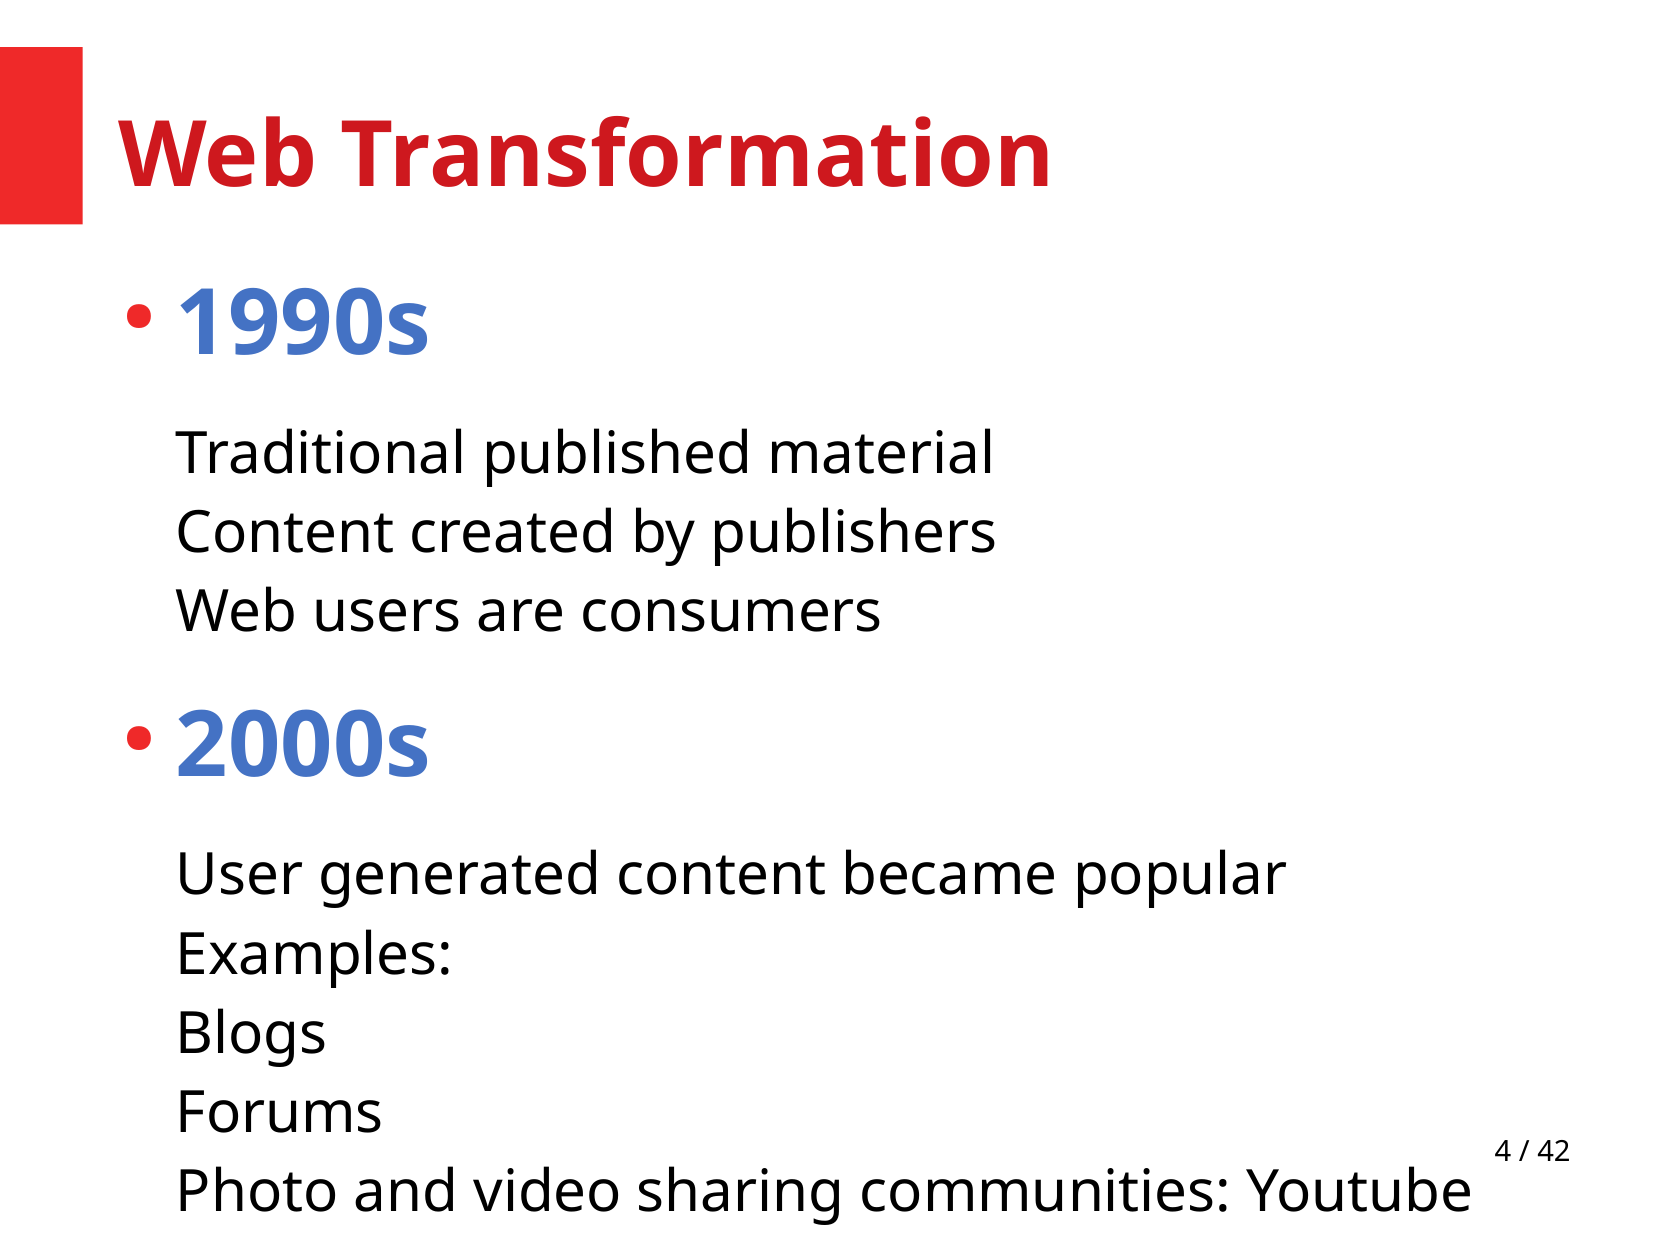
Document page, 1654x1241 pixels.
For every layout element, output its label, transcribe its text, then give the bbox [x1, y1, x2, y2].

list 1990s Traditional published material Content created by publishers Web users are consumers 2000s User generated content became popular Examples: Blogs Forums Photo and video sharing communities: Youtube Social networks: Facebook Question / Answer communities: Yahoo! Answers [105, 256, 1606, 1186]
title Web Transformation [118, 49, 1571, 256]
